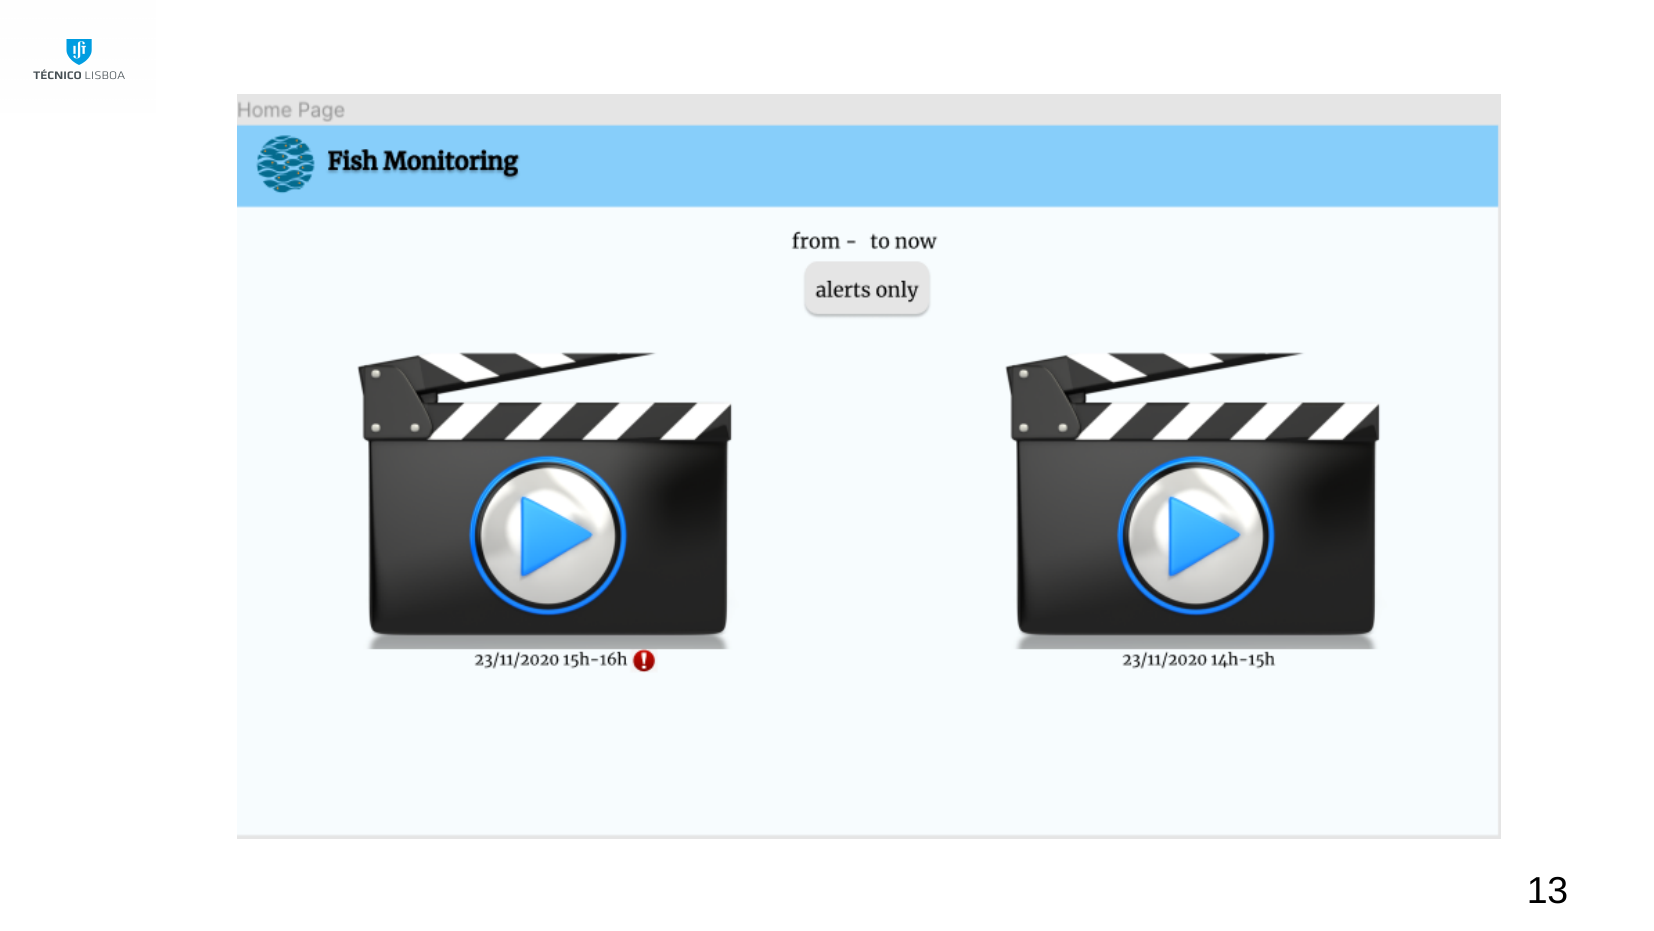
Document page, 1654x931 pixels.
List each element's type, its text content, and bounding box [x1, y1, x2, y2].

picture [0, 0, 156, 113]
text_box <number> [1512, 862, 1654, 931]
picture [237, 94, 1501, 839]
